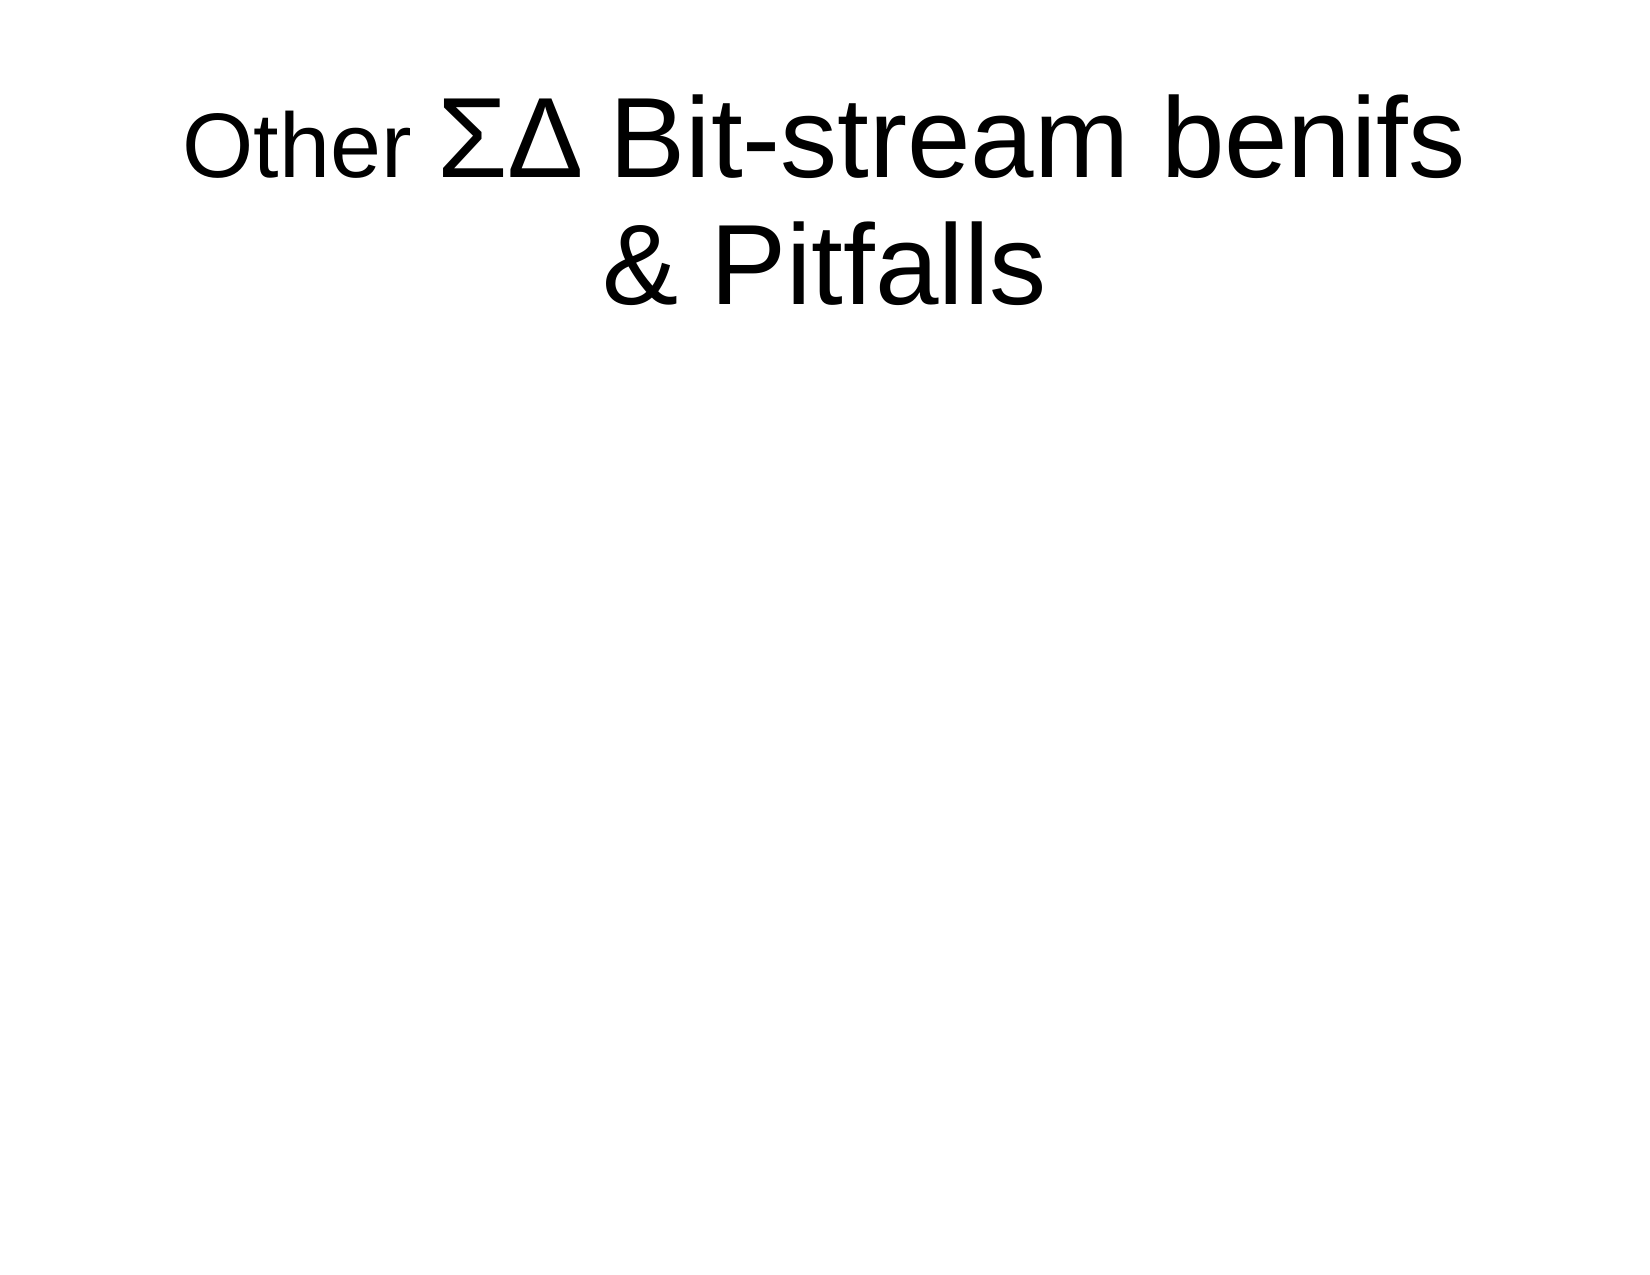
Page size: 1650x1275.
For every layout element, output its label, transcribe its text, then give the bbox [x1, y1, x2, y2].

title Other ΣΔ Bit-stream benifs & Pitfalls [135, 73, 1515, 330]
